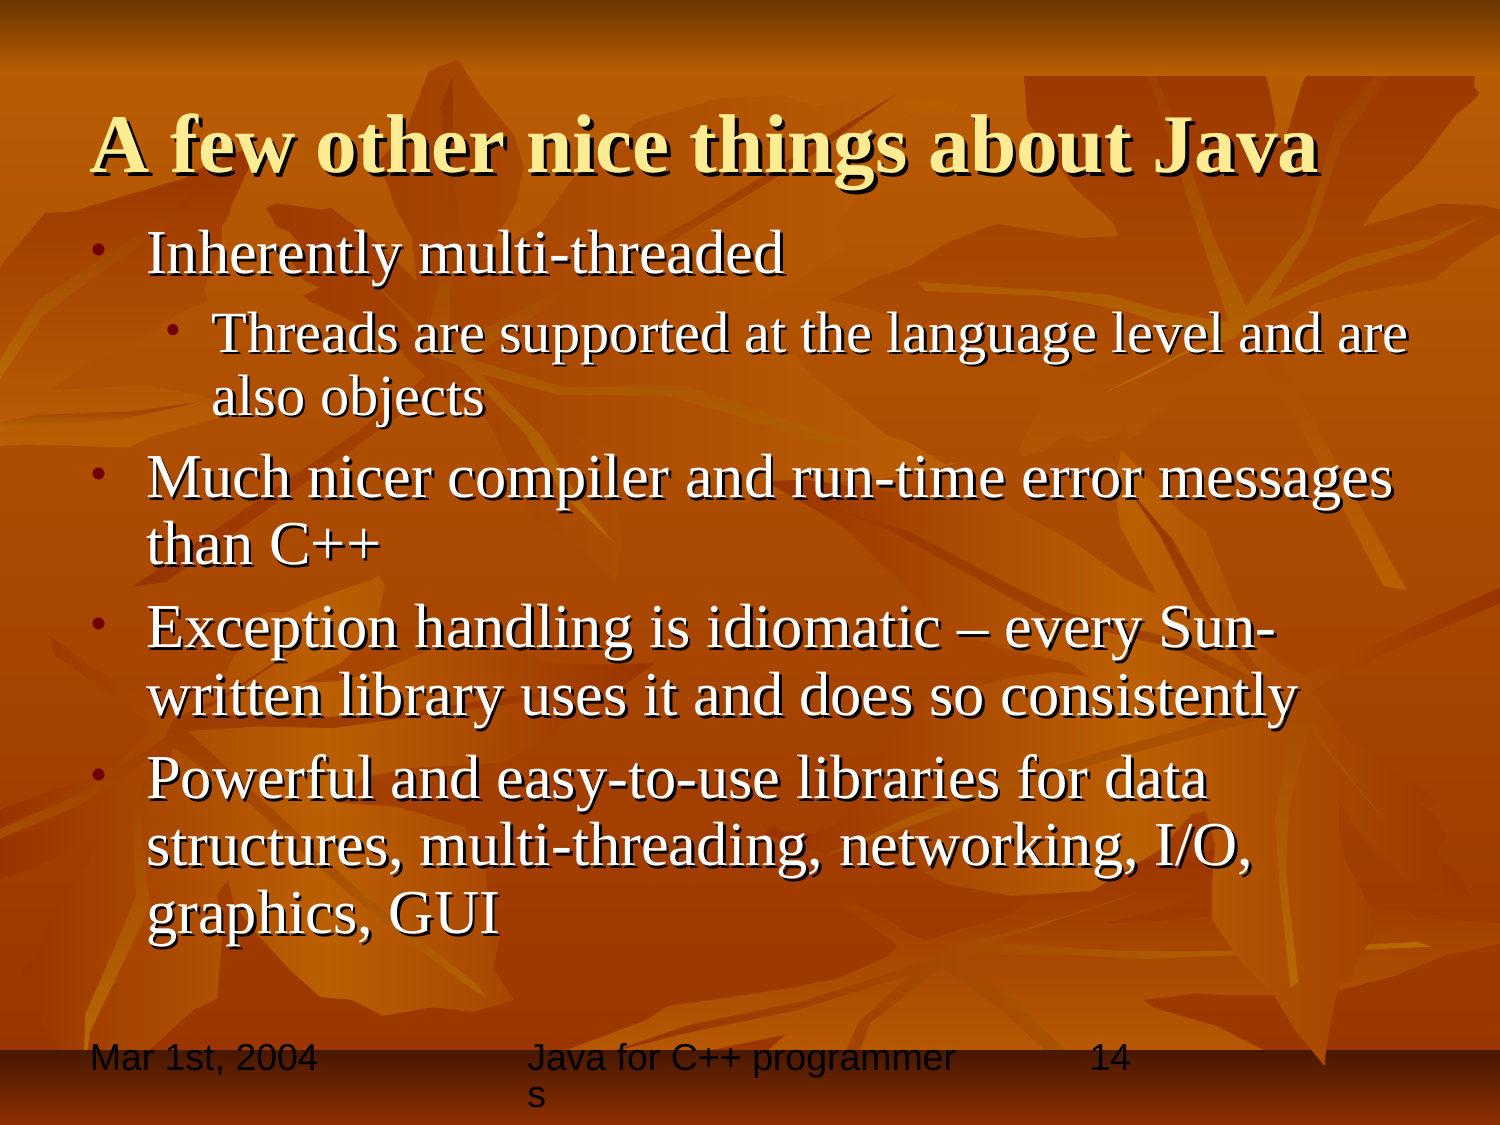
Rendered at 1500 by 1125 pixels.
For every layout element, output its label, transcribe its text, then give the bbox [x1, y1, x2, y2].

list Inherently multi-threaded Threads are supported at the language level and are also objects Much nicer compiler and run-time error messages than C++ Exception handling is idiomatic – every Sun-written library uses it and does so consistently Powerful and easy-to-use libraries for data structures, multi-threading, networking, I/O, graphics, GUI [75, 212, 1426, 1013]
title A few other nice things about Java [75, 45, 1426, 212]
